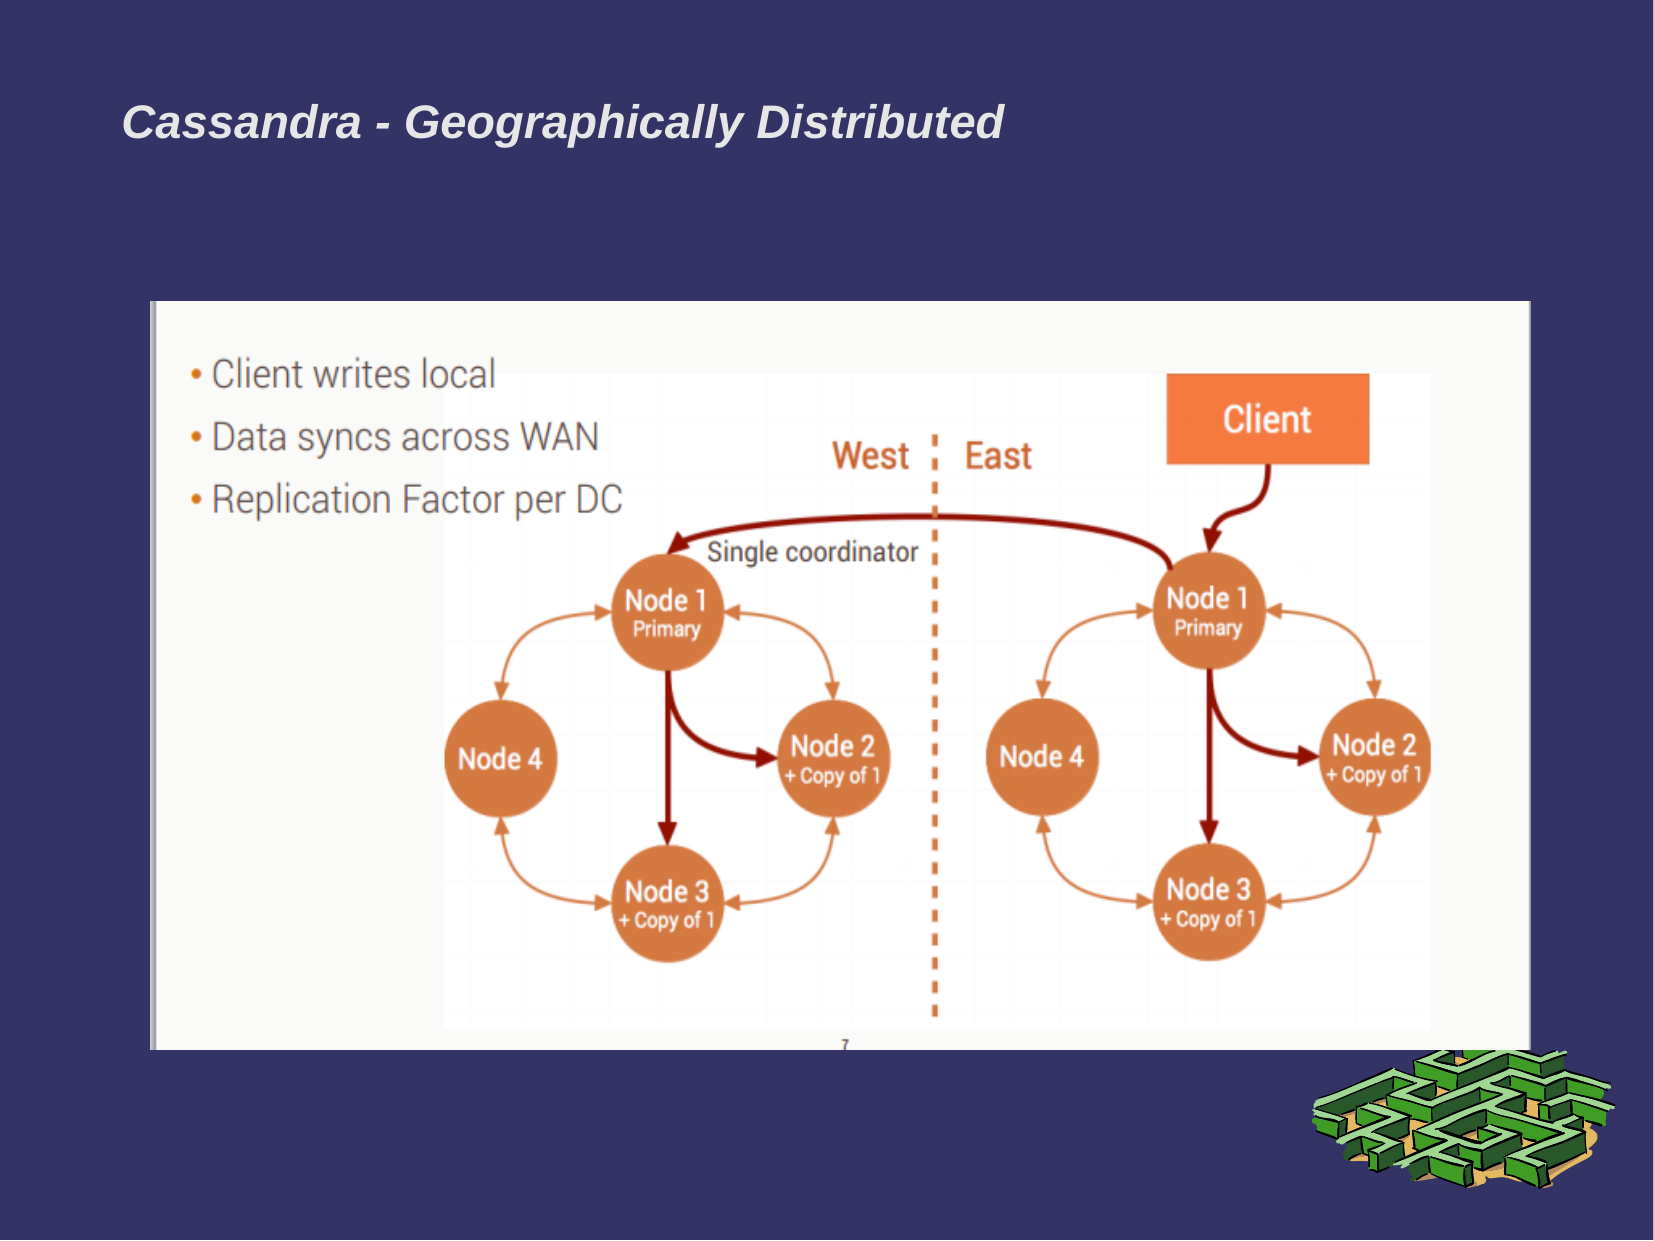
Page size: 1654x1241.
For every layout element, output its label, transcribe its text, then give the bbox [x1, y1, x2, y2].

title Cassandra - Geographically Distributed [121, 19, 1534, 227]
picture [150, 301, 1531, 1051]
